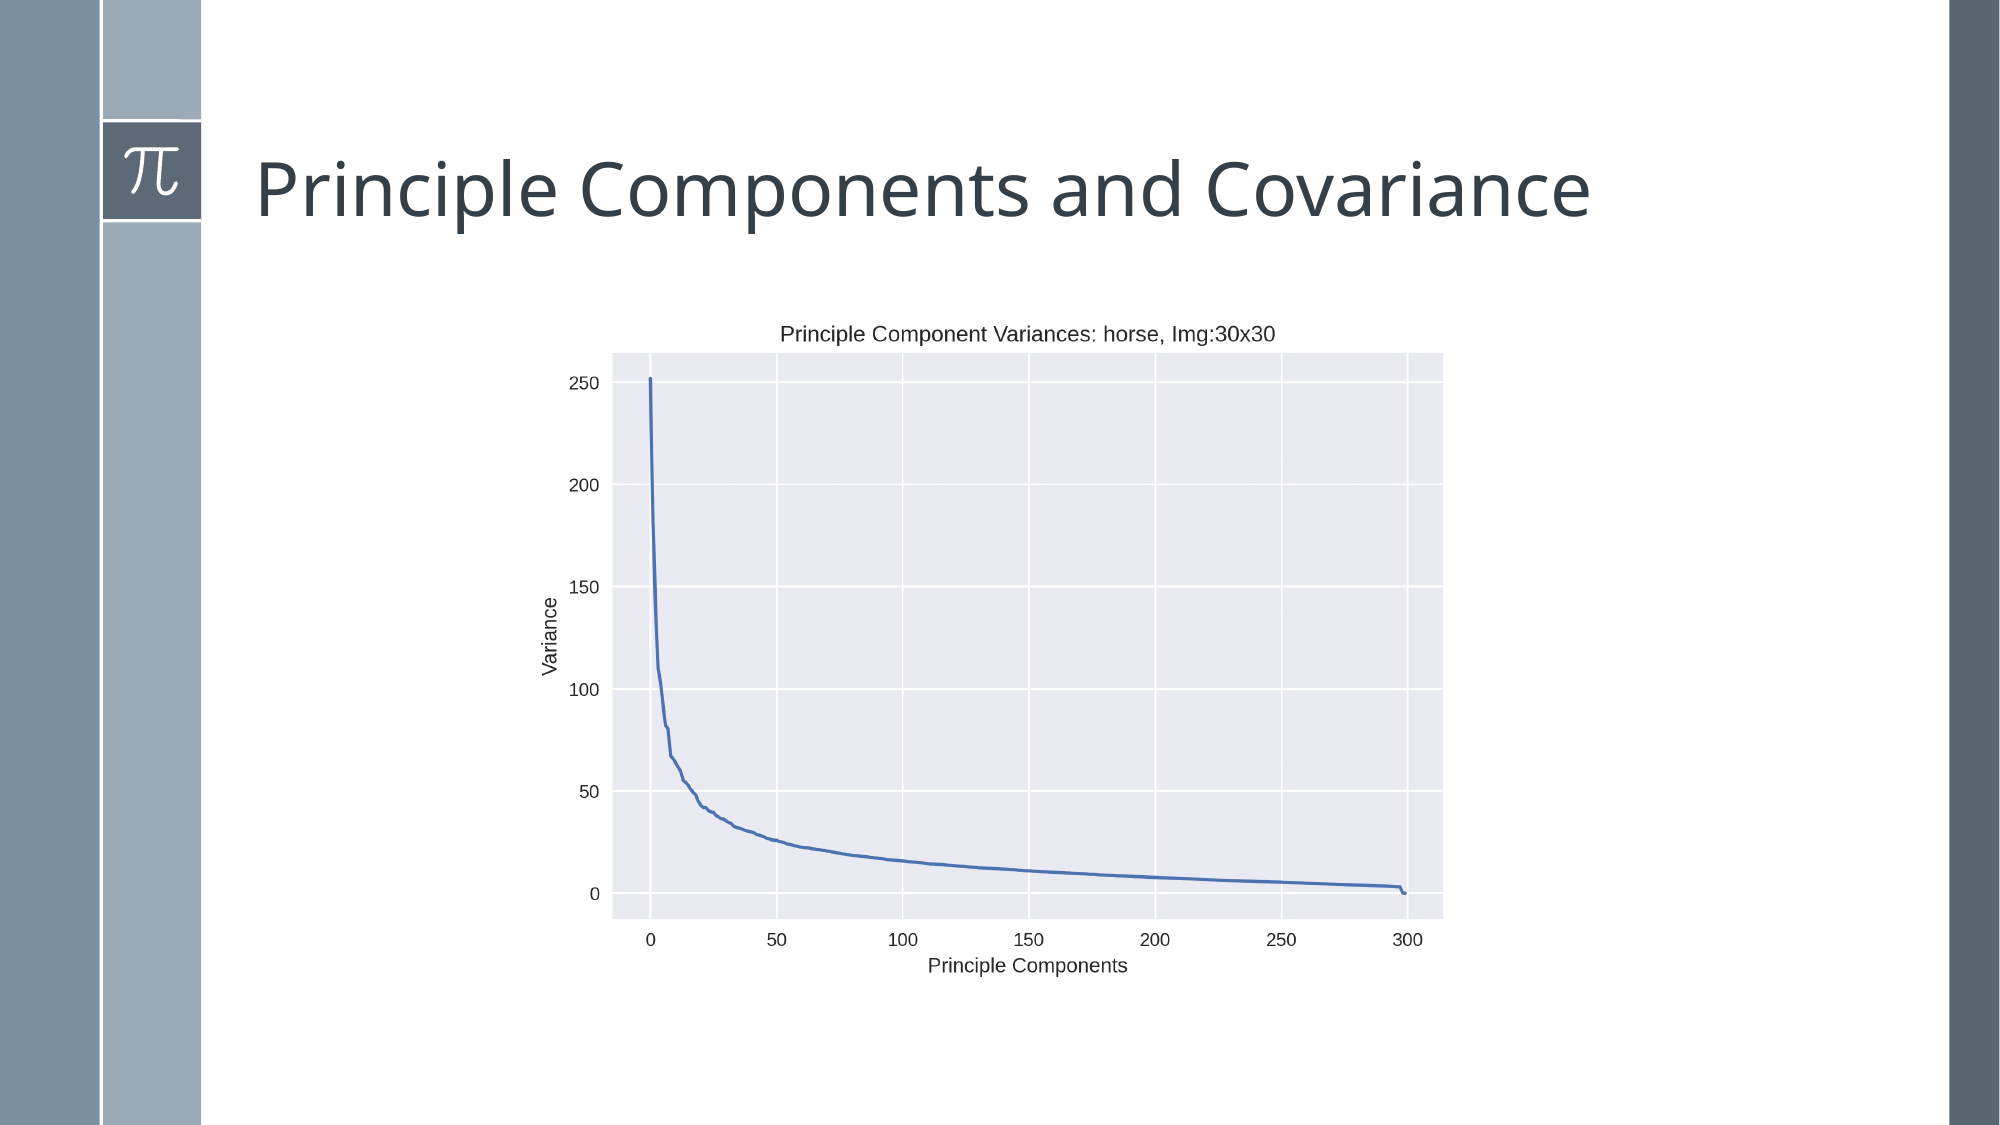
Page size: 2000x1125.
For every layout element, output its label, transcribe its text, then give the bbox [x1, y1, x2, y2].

picture [528, 312, 1456, 991]
text_box Principle Components and Covariance [240, 36, 1845, 240]
